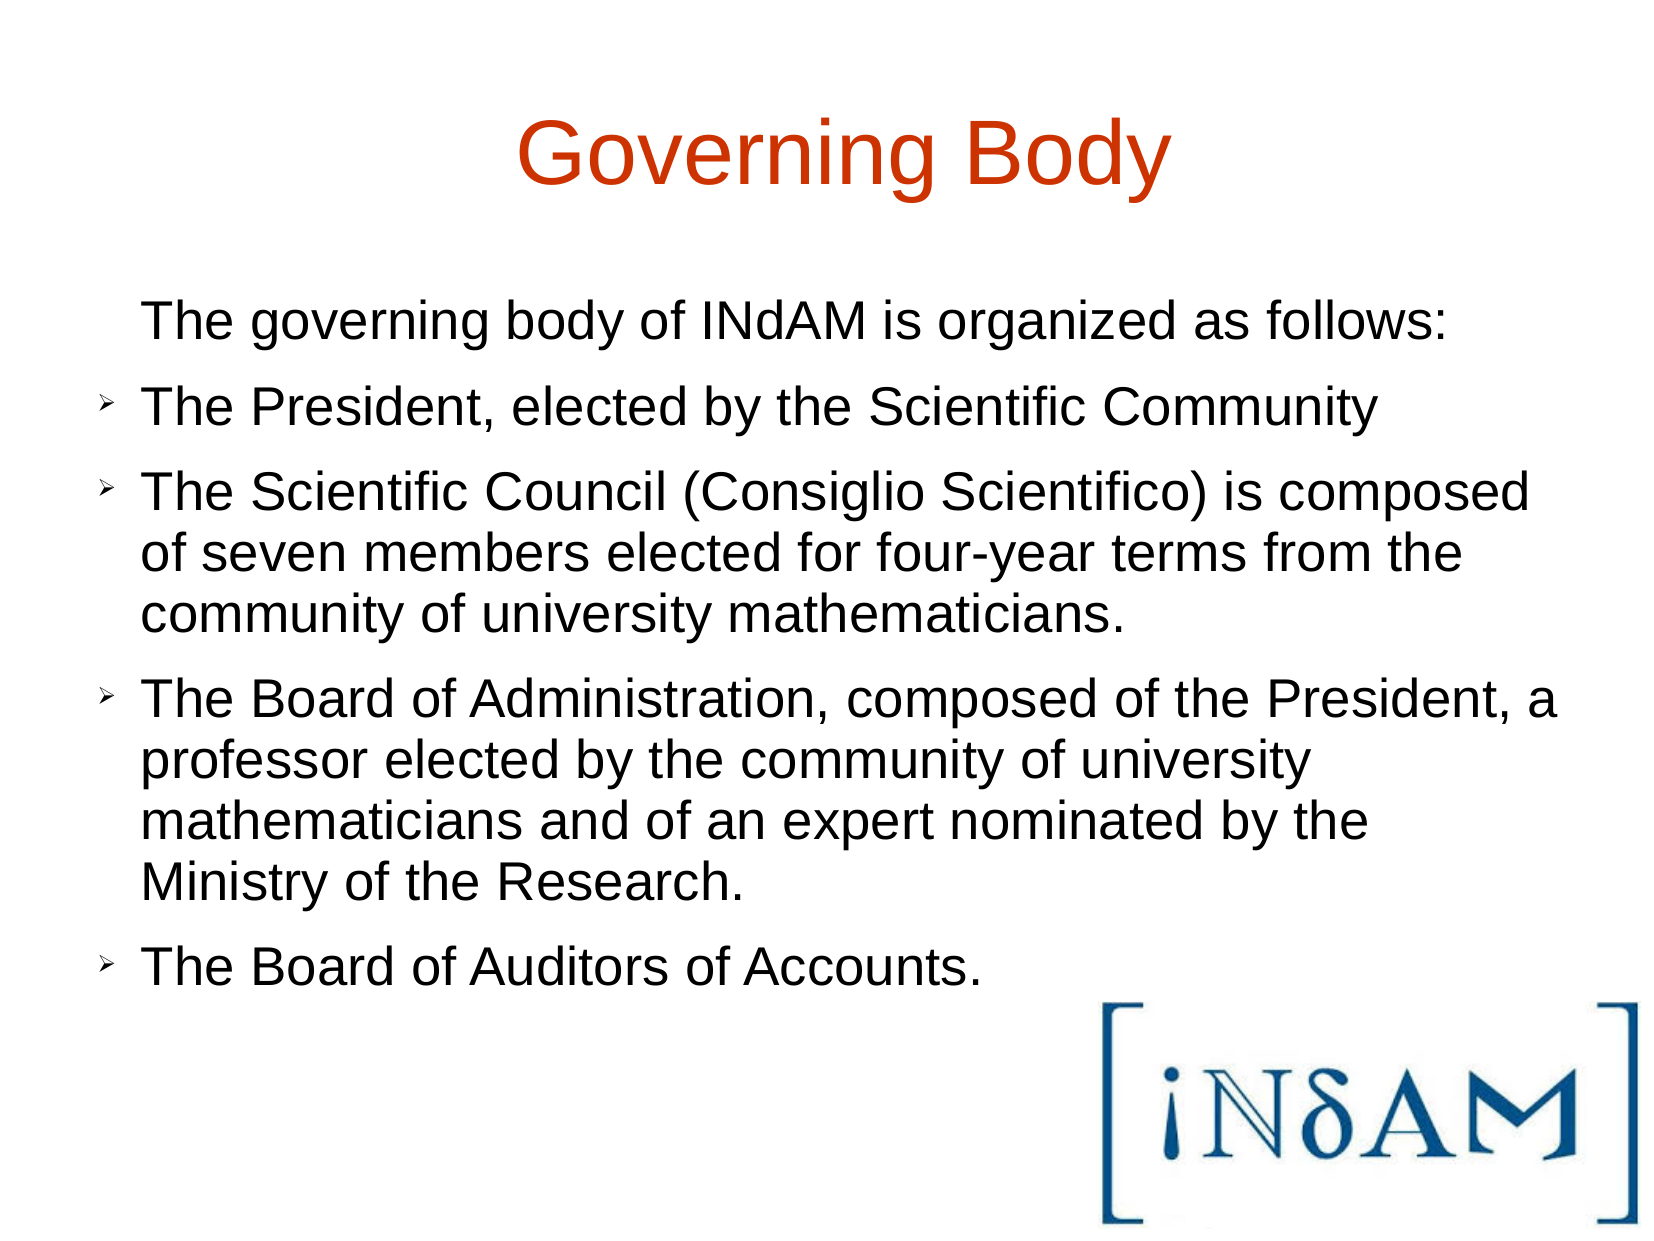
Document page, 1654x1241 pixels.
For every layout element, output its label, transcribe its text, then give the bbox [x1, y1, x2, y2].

title Governing Body [82, 49, 1571, 257]
picture [1098, 1001, 1641, 1229]
list The governing body of INdAM is organized as follows: The President, elected by the Scientific Community The Scientific Council (Consiglio Scientifico) is composed of seven members elected for four-year terms from the community of university mathematicians. The Board of Administration, composed of the President, a professor elected by the community of university mathematicians and of an expert nominated by the Ministry of the Research. The Board of Auditors of Accounts. [82, 290, 1571, 1010]
